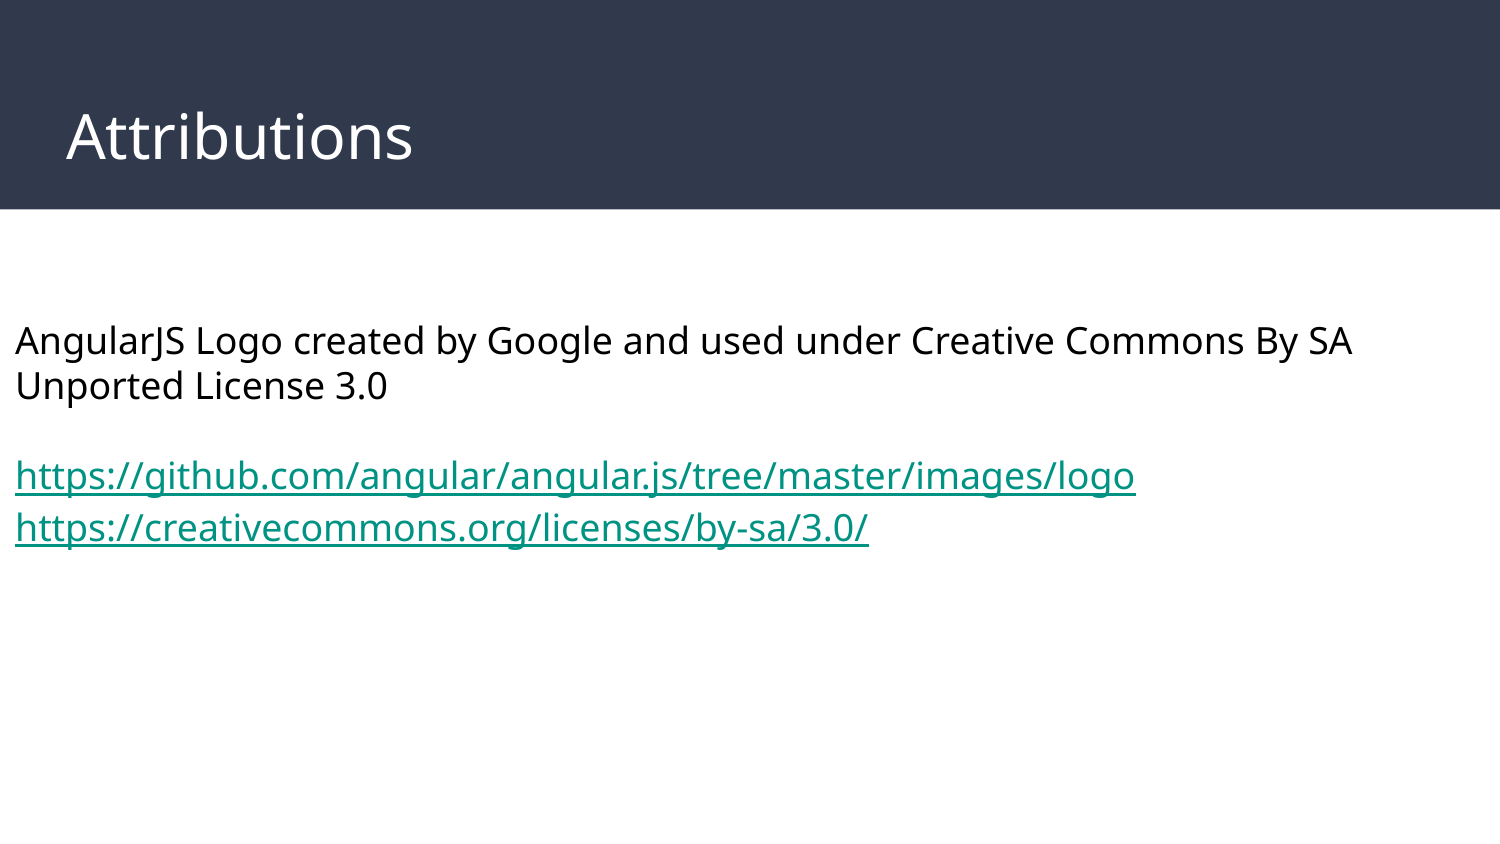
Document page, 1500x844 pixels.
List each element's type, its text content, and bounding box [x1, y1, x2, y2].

text_box AngularJS Logo created by Google and used under Creative Commons By SA Unported License 3.0 https://github.com/angular/angular.js/tree/master/images/logo https://creativecommons.org/licenses/by-sa/3.0/ [0, 212, 1500, 830]
title Attributions [51, 82, 1449, 185]
